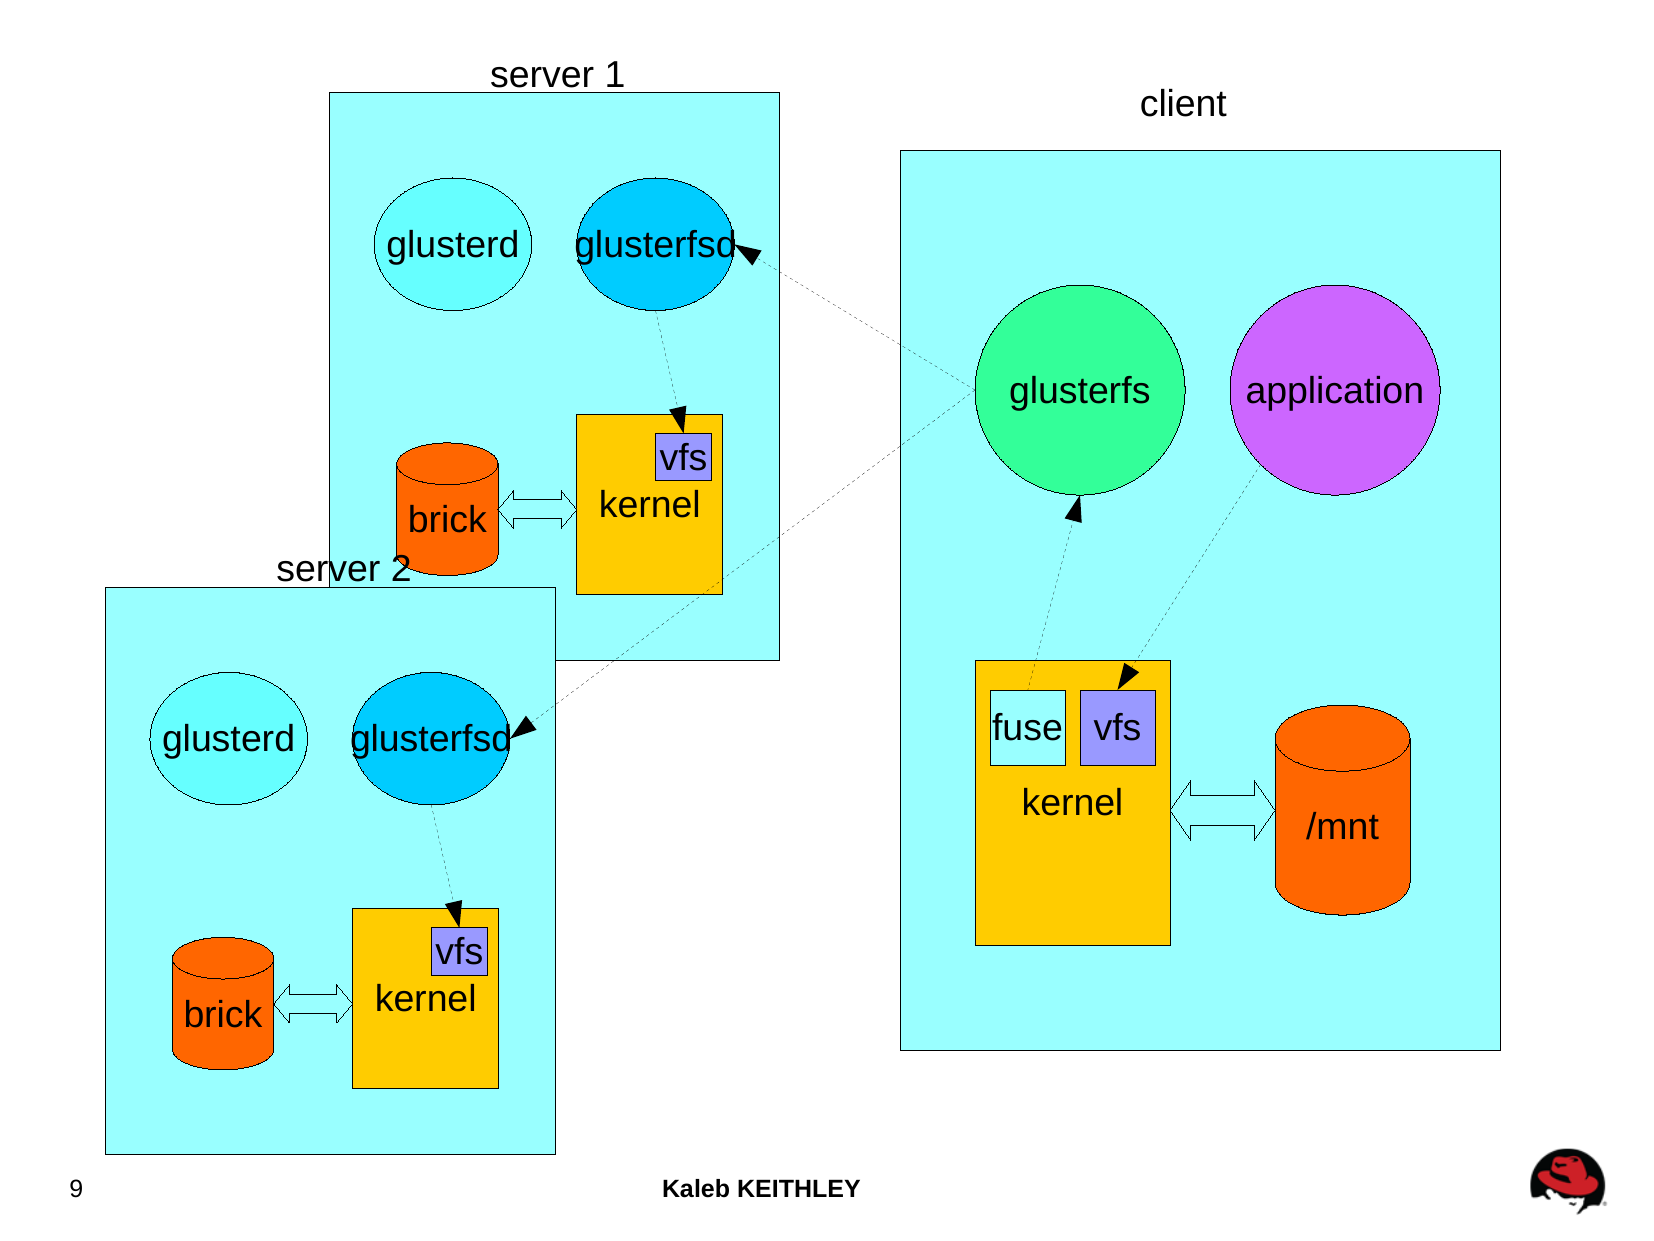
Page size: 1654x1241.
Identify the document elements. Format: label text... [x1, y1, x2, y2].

text_box [105, 92, 780, 1155]
text_box kernel [576, 414, 723, 595]
text_box kernel [975, 660, 1171, 946]
text_box server 1 [475, 45, 646, 106]
text_box glusterfsd [352, 672, 509, 805]
text_box /mnt [1275, 705, 1411, 916]
text_box vfs [655, 433, 712, 481]
text_box brick [396, 442, 499, 574]
text_box brick [172, 937, 274, 1070]
text_box [900, 150, 1501, 1051]
text_box application [1230, 285, 1441, 496]
text_box glusterd [374, 177, 532, 311]
text_box server 2 [251, 540, 466, 597]
text_box fuse [990, 690, 1066, 766]
text_box glusterfsd [576, 177, 733, 311]
text_box vfs [1080, 690, 1156, 766]
picture [1529, 1146, 1613, 1224]
text_box glusterfs [975, 285, 1186, 496]
text_box client [1125, 75, 1259, 132]
text_box glusterd [149, 672, 308, 805]
text_box vfs [431, 927, 488, 976]
text_box kernel [352, 908, 499, 1089]
